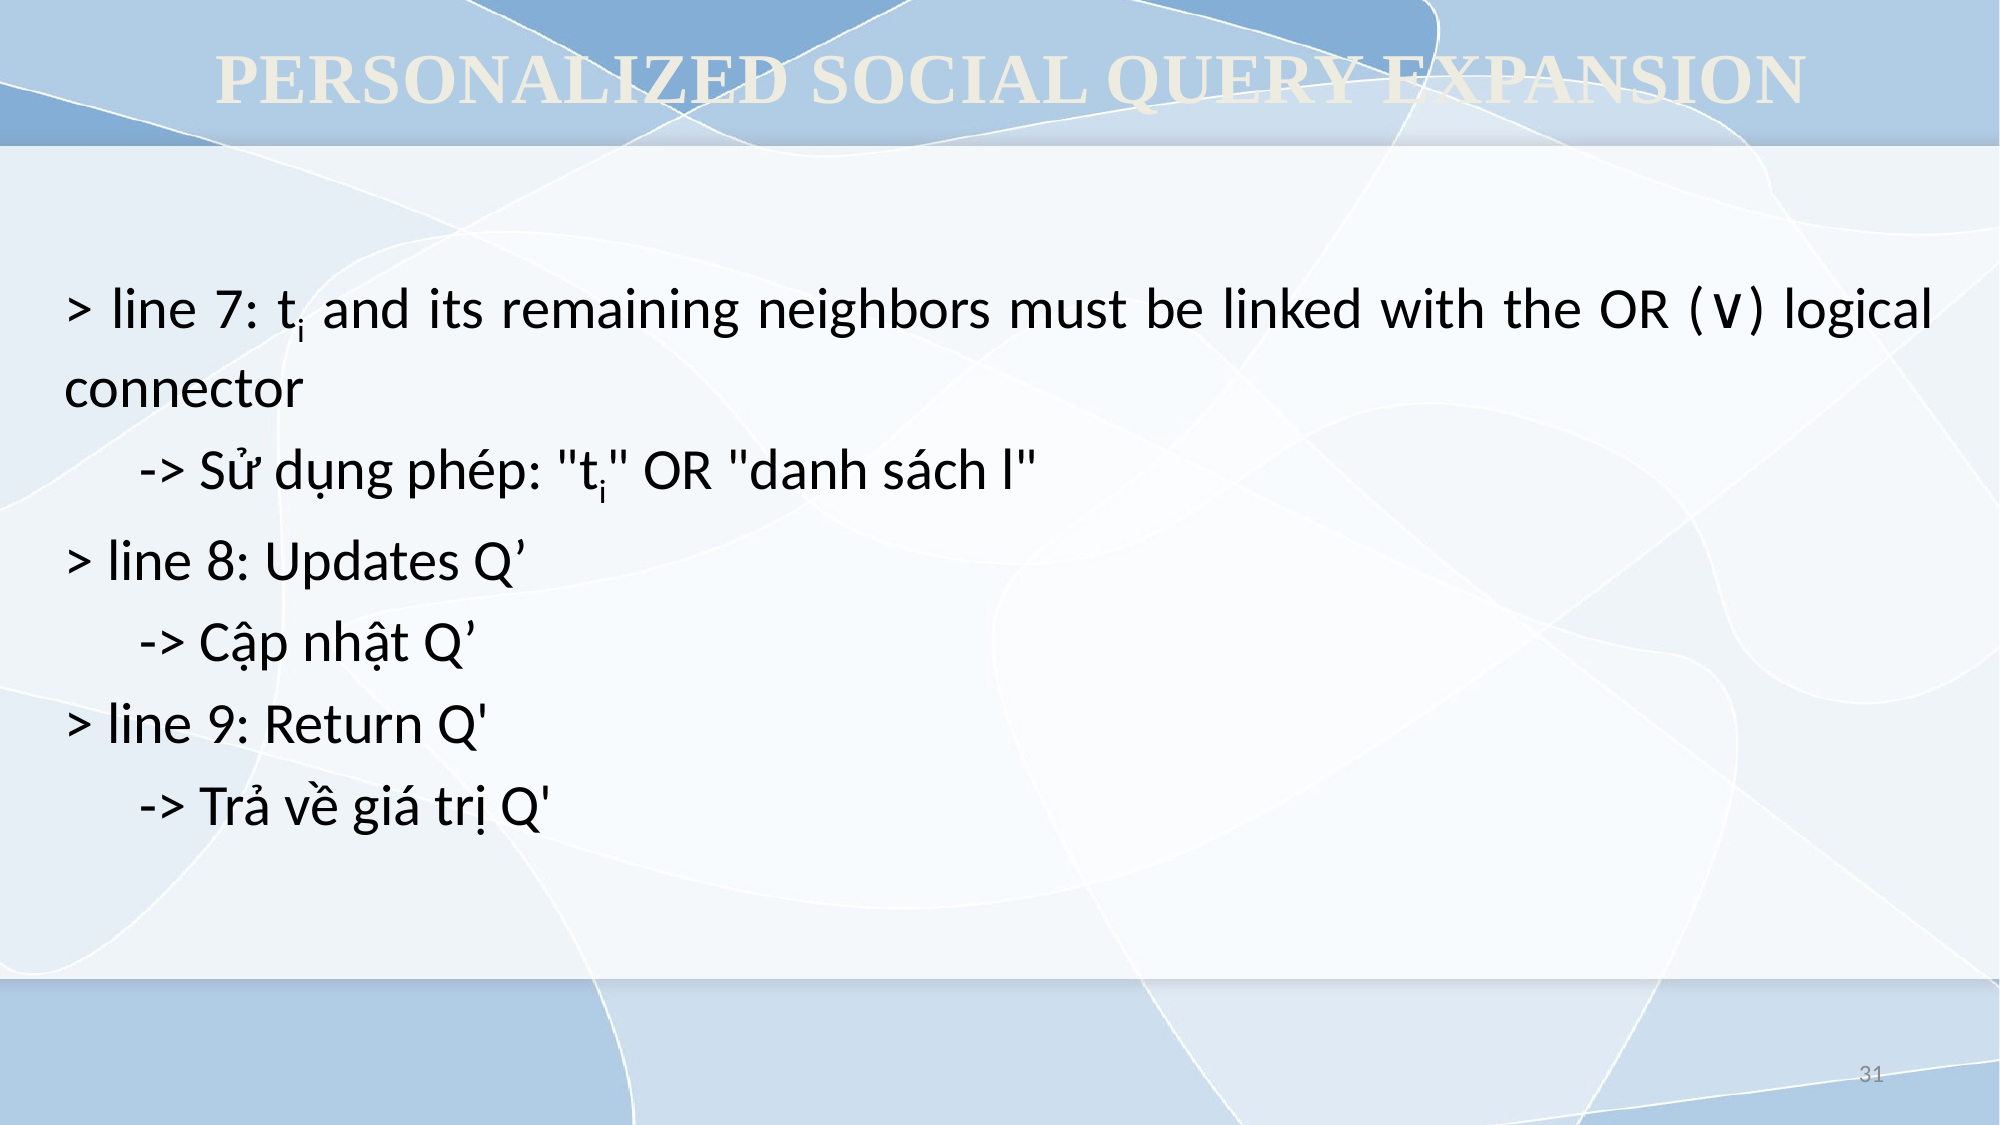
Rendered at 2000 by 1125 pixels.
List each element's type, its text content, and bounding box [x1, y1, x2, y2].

title PERSONALIZED SOCIAL QUERY EXPANSION [24, 0, 2000, 150]
list > line 7: ti and its remaining neighbors must be linked with the OR (∨) logical connector -> Sử dụng phép: "ti" OR "danh sách l" > line 8: Updates Q’ -> Cập nhật Q’ > line 9: Return Q' -> Trả về giá trị Q' [49, 262, 1950, 925]
slide_number <number> [1432, 1042, 1900, 1103]
